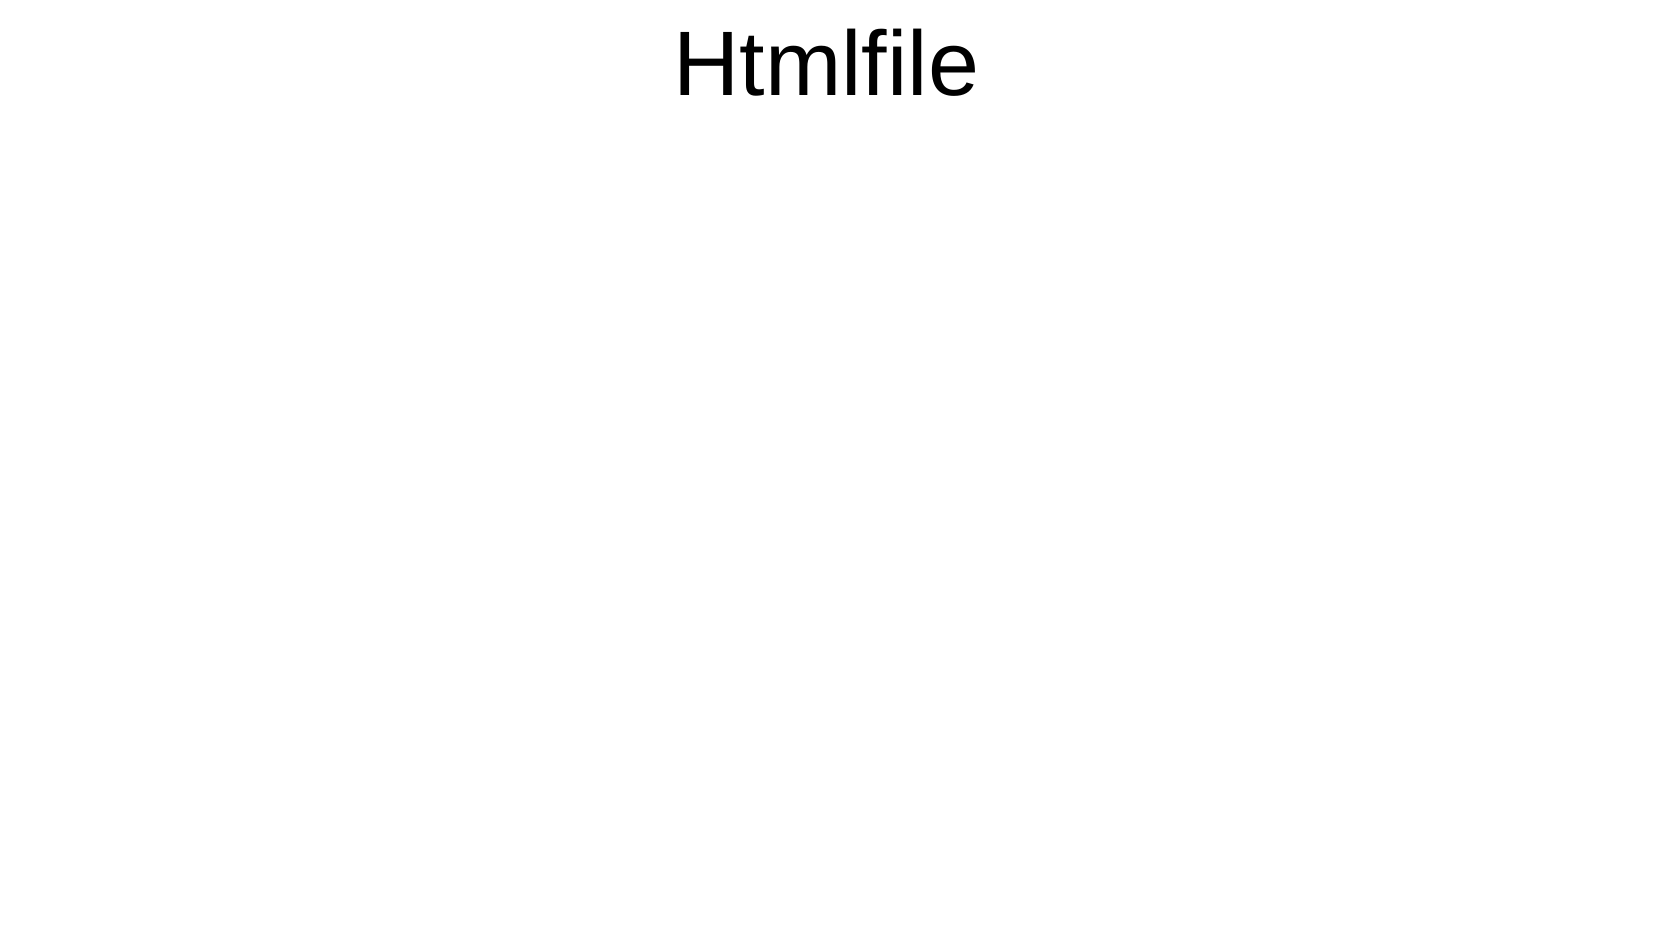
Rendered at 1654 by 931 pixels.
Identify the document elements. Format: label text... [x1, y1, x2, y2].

title Htmlfile [82, 12, 1571, 218]
